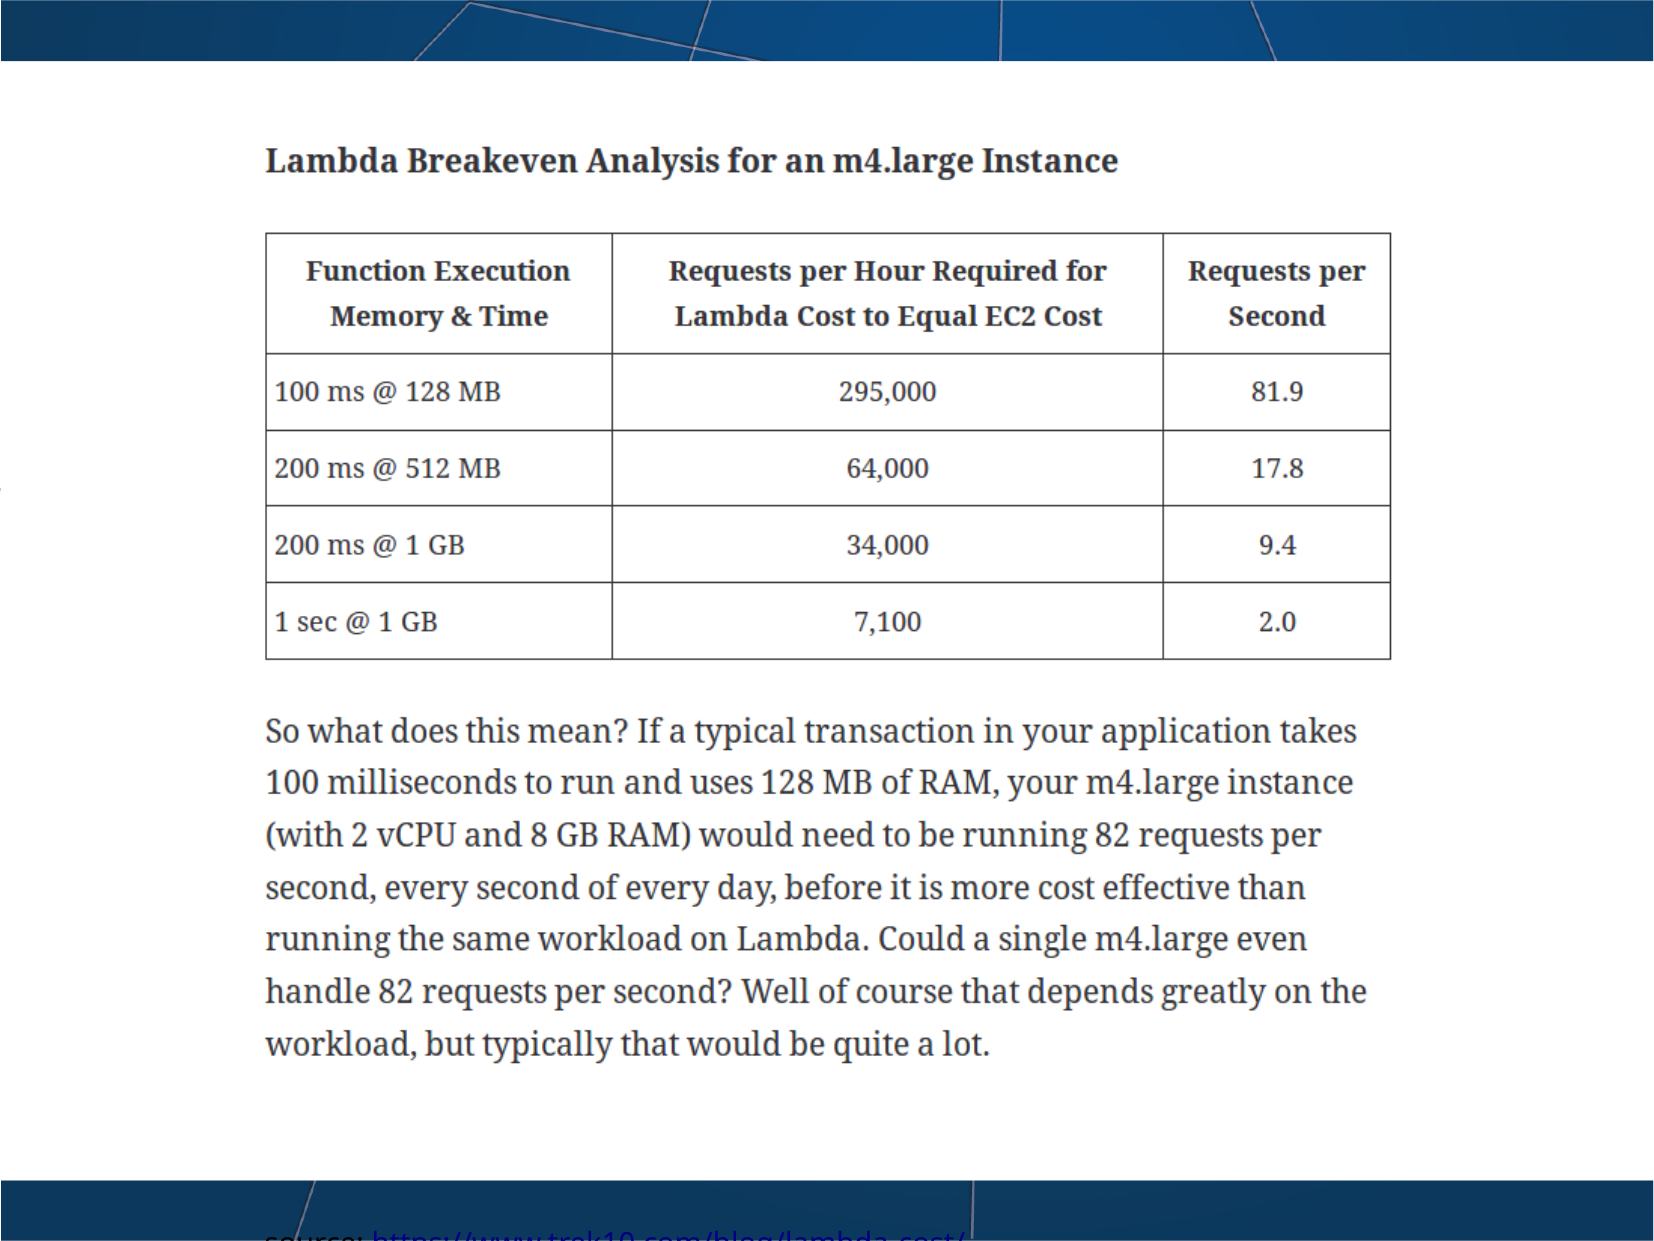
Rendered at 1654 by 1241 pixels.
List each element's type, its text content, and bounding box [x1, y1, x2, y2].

picture [0, 0, 1654, 1241]
picture [622, 1234, 631, 1241]
list source: https://www.trek10.com/blog/lambda-cost/ [82, 372, 1571, 1166]
